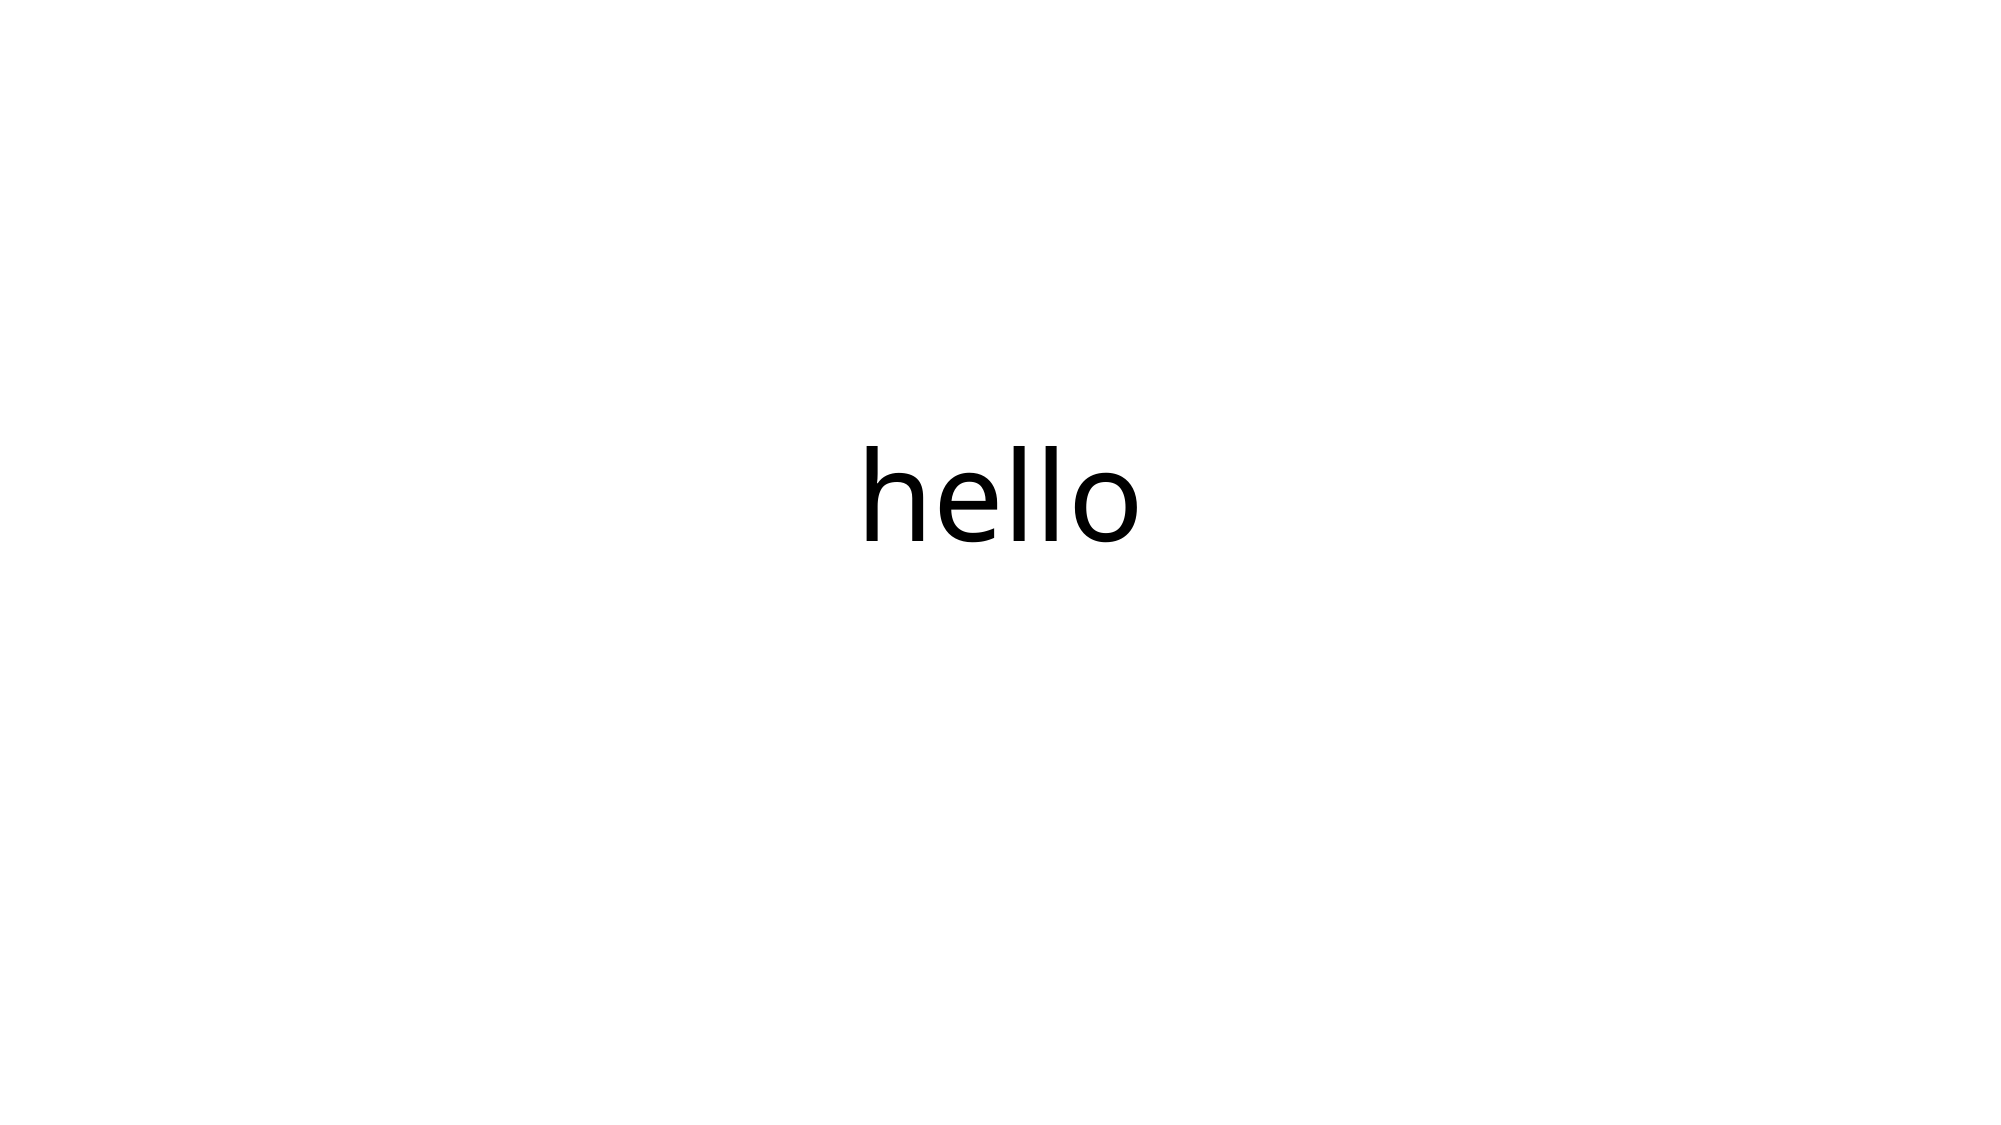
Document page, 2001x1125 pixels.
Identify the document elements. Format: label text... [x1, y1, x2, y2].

title hello [249, 184, 1750, 576]
